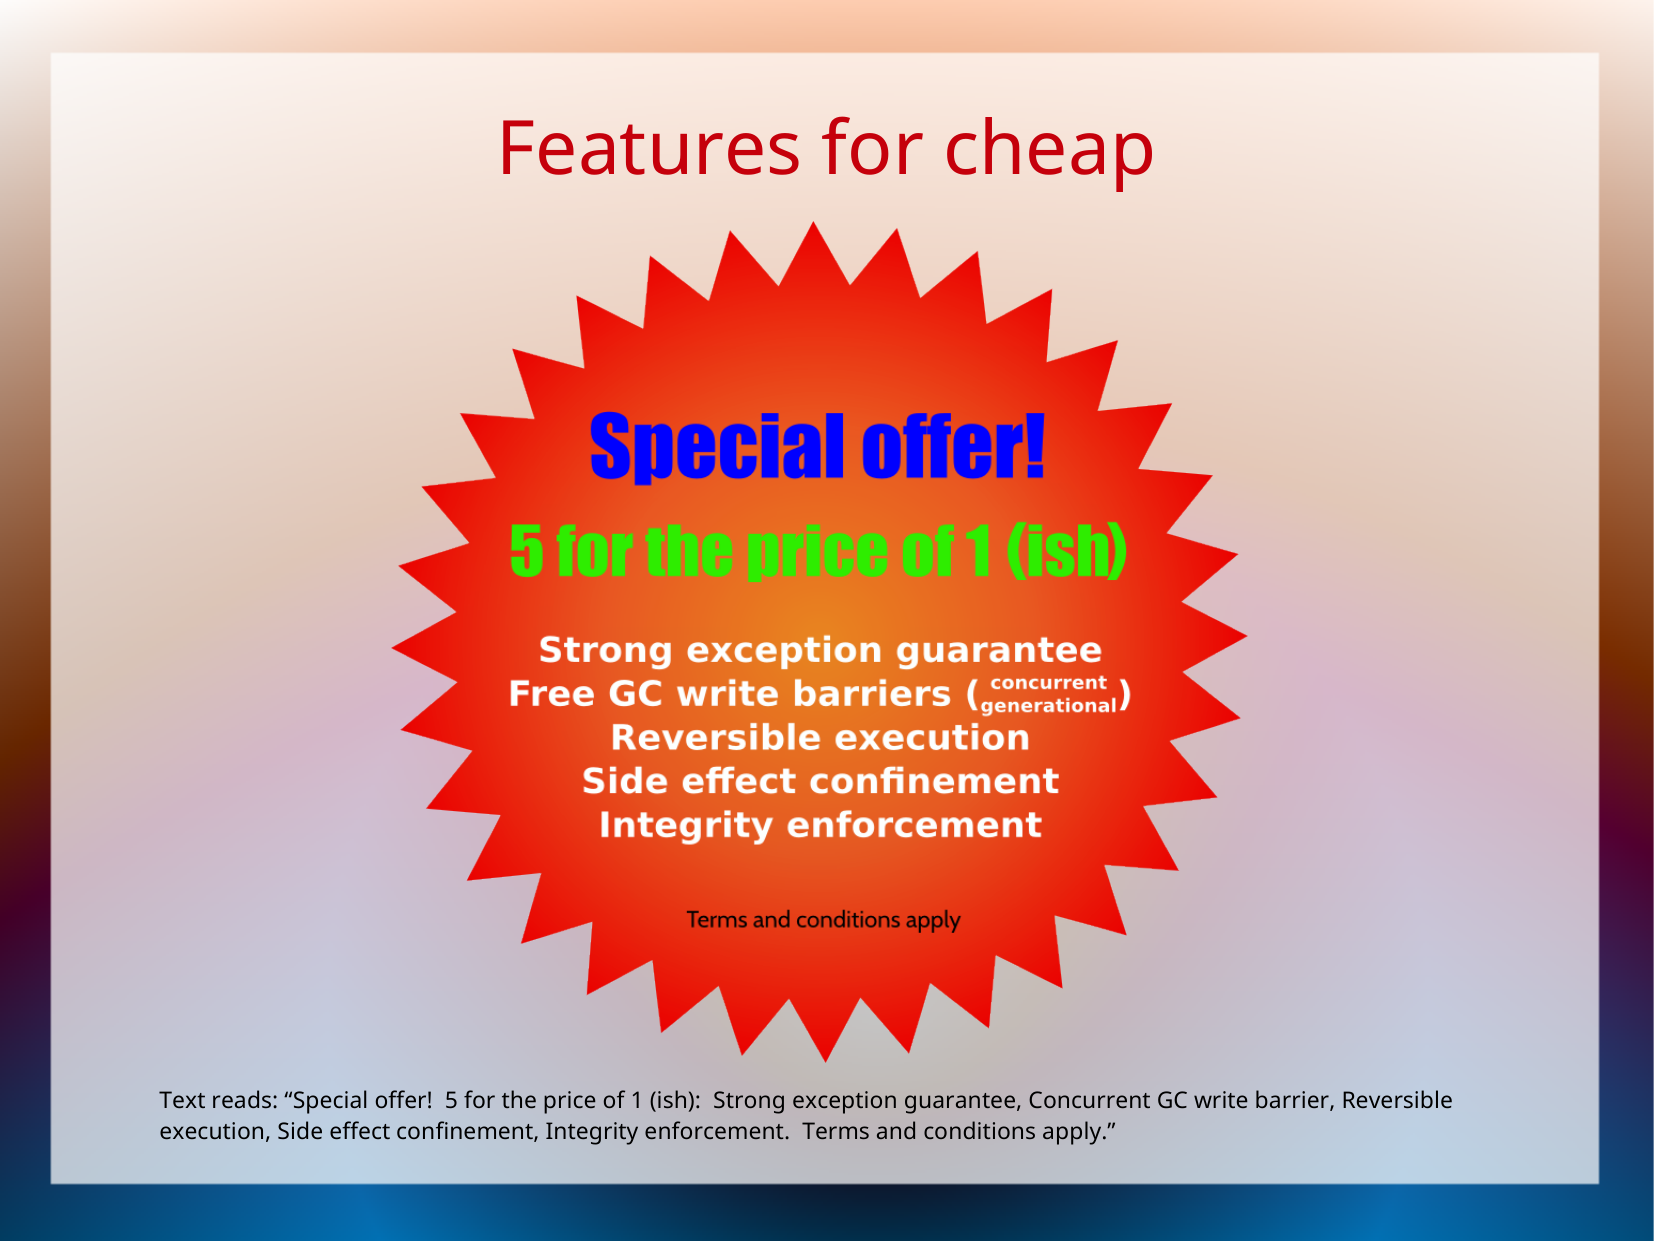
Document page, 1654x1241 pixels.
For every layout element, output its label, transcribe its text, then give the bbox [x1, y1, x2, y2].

text_box Text reads: “Special offer! 5 for the price of 1 (ish): Strong exception guarantee, Concurrent GC write barrier, Reversible execution, Side effect confinement, Integrity enforcement. Terms and conditions apply.” [88, 1083, 1555, 1140]
picture [0, 0, 1654, 1241]
title Features for cheap [82, 55, 1571, 237]
